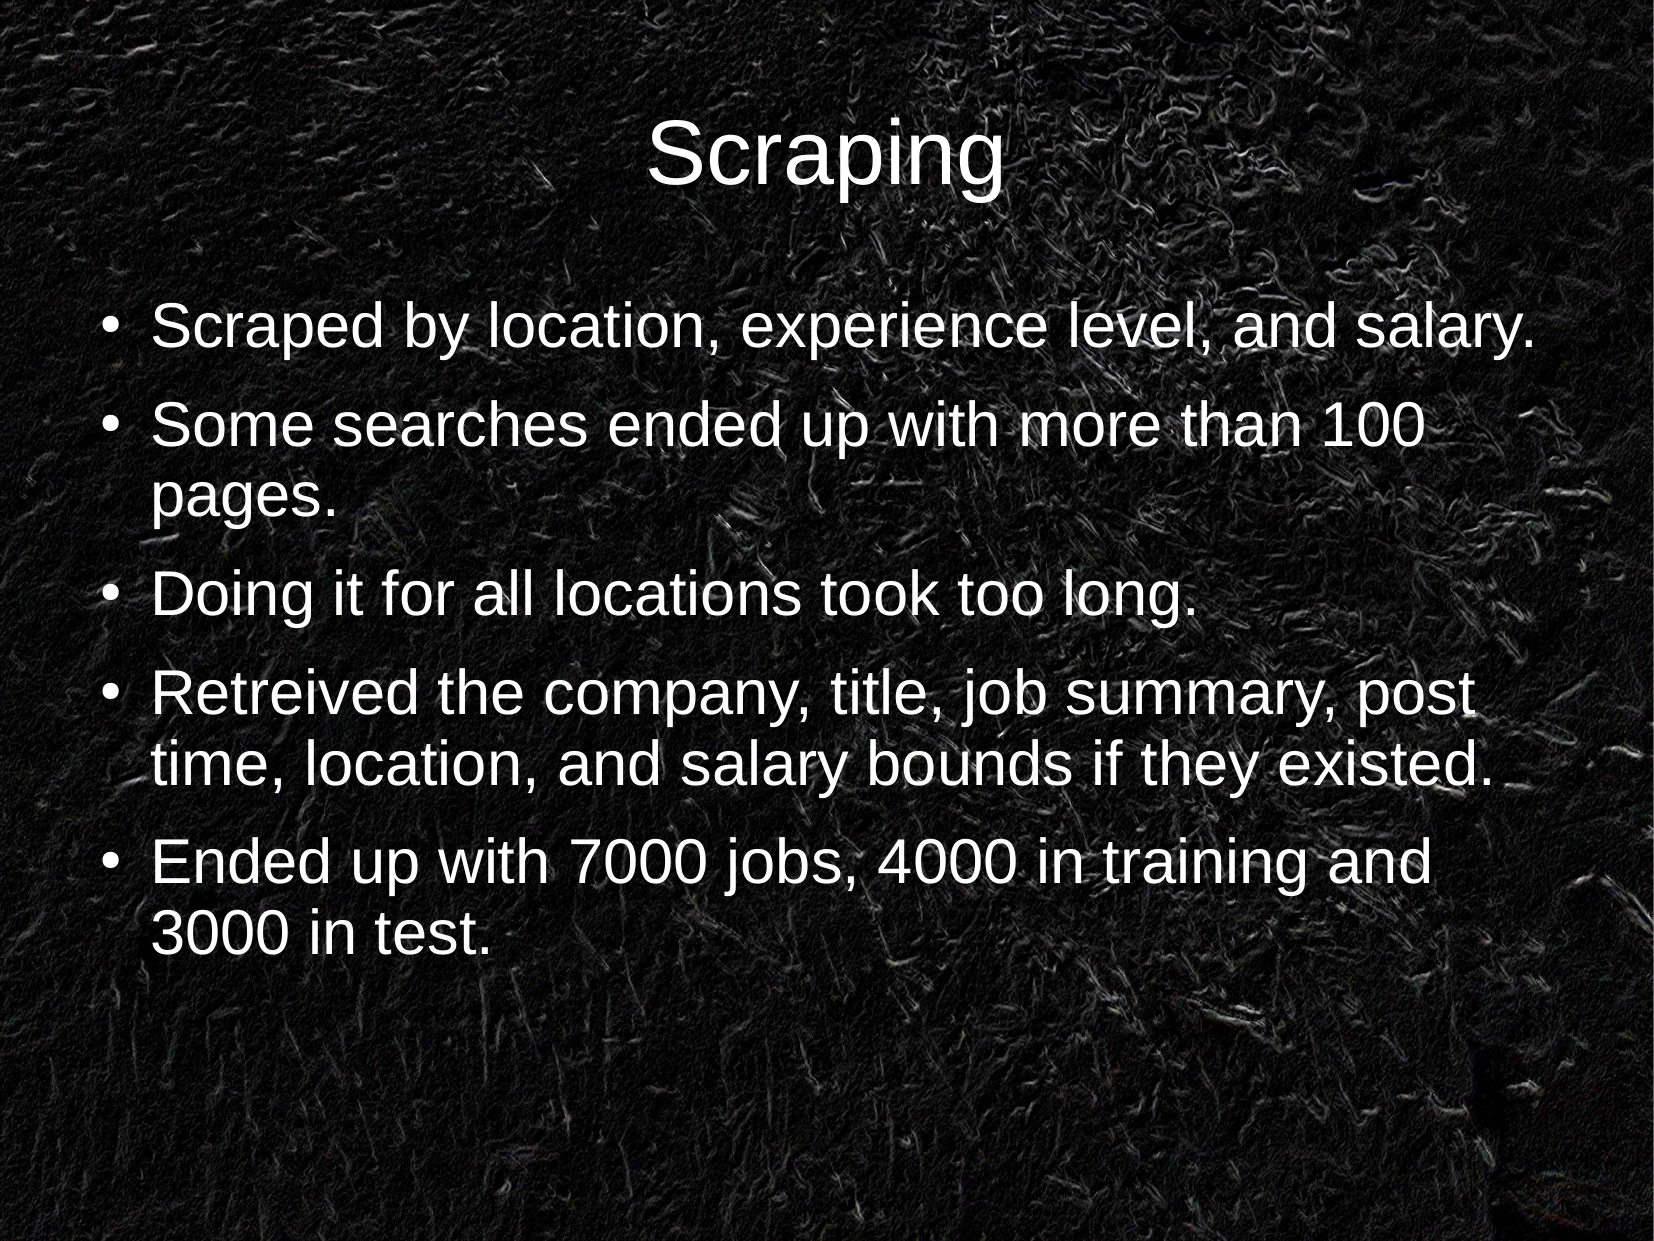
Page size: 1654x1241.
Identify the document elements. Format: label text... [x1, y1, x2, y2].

list Scraped by location, experience level, and salary. Some searches ended up with more than 100 pages. Doing it for all locations took too long. Retreived the company, title, job summary, post time, location, and salary bounds if they existed. Ended up with 7000 jobs, 4000 in training and 3000 in test. [82, 290, 1571, 1010]
picture [0, 0, 1654, 1241]
title Scraping [82, 49, 1571, 257]
